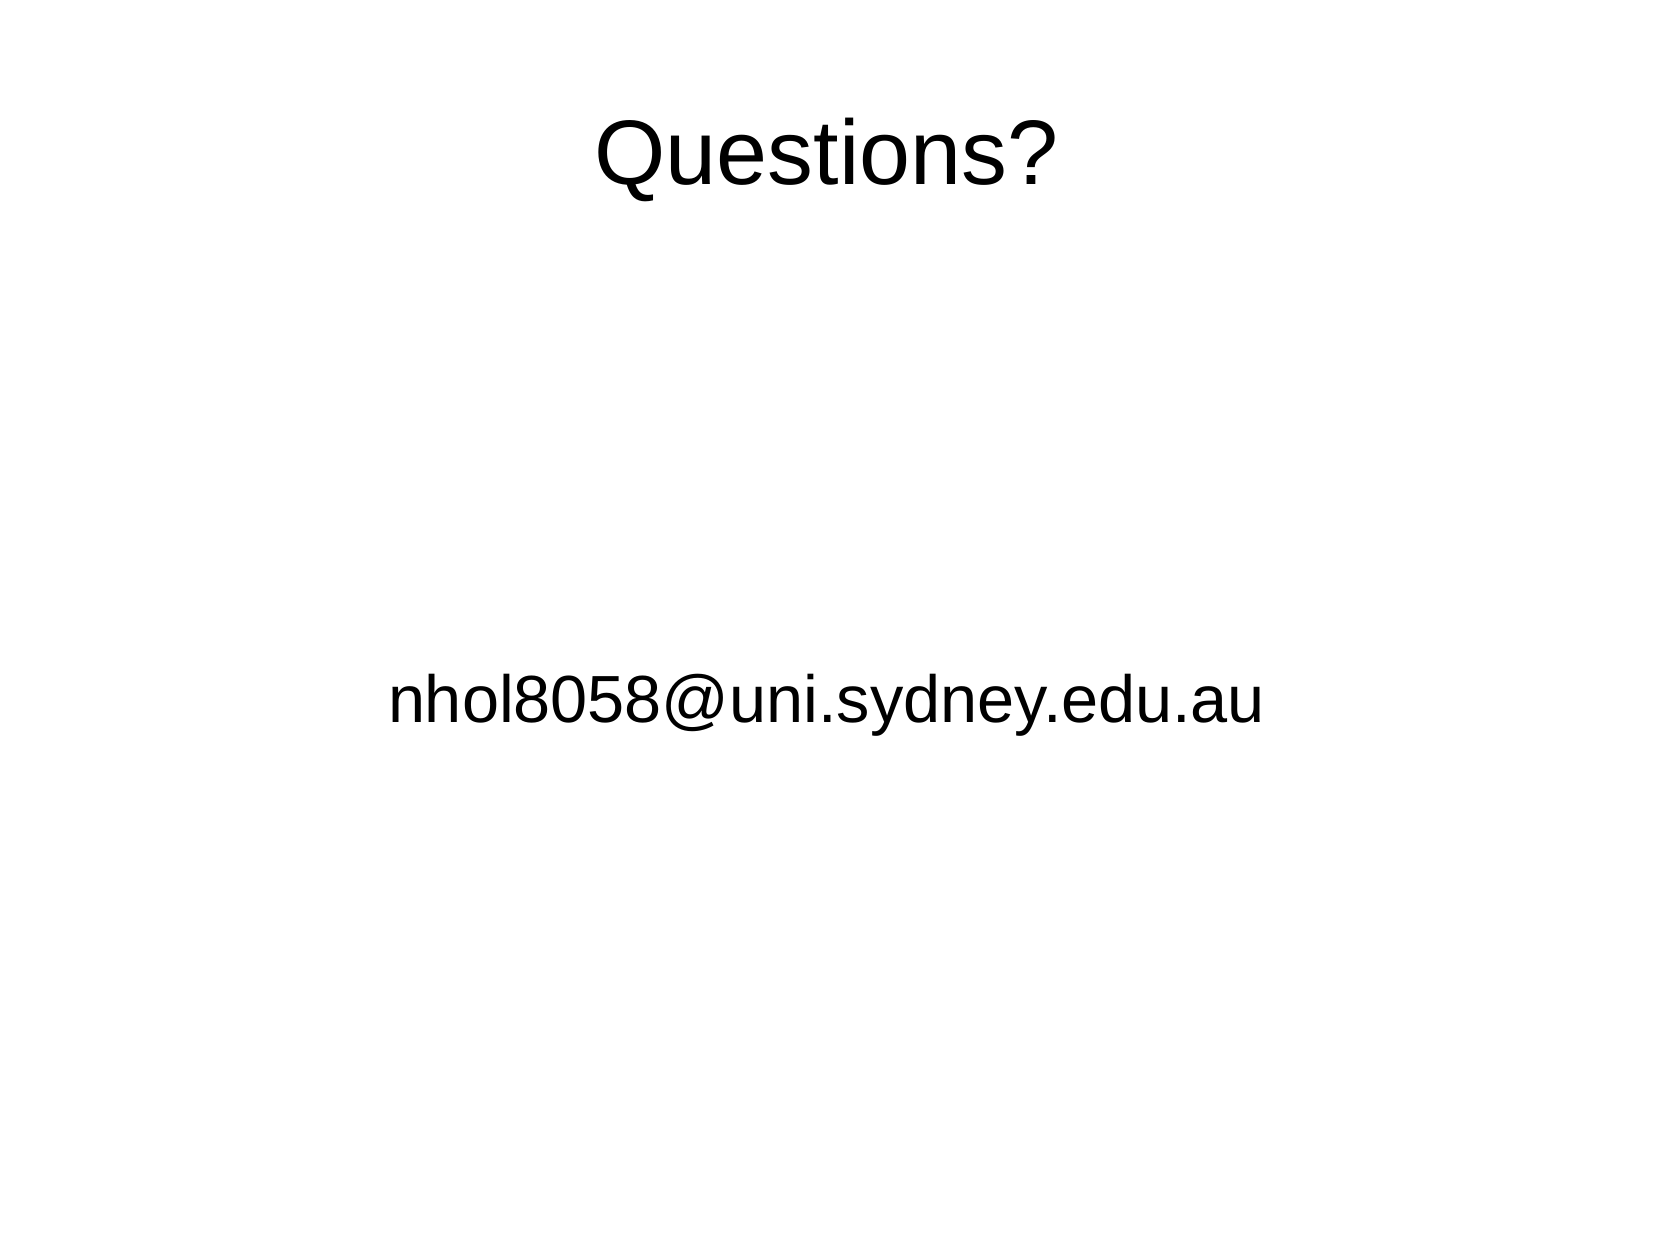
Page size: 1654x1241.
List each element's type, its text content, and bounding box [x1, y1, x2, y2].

title Questions? [82, 49, 1571, 257]
subtitle nhol8058@uni.sydney.edu.au [82, 290, 1571, 1109]
